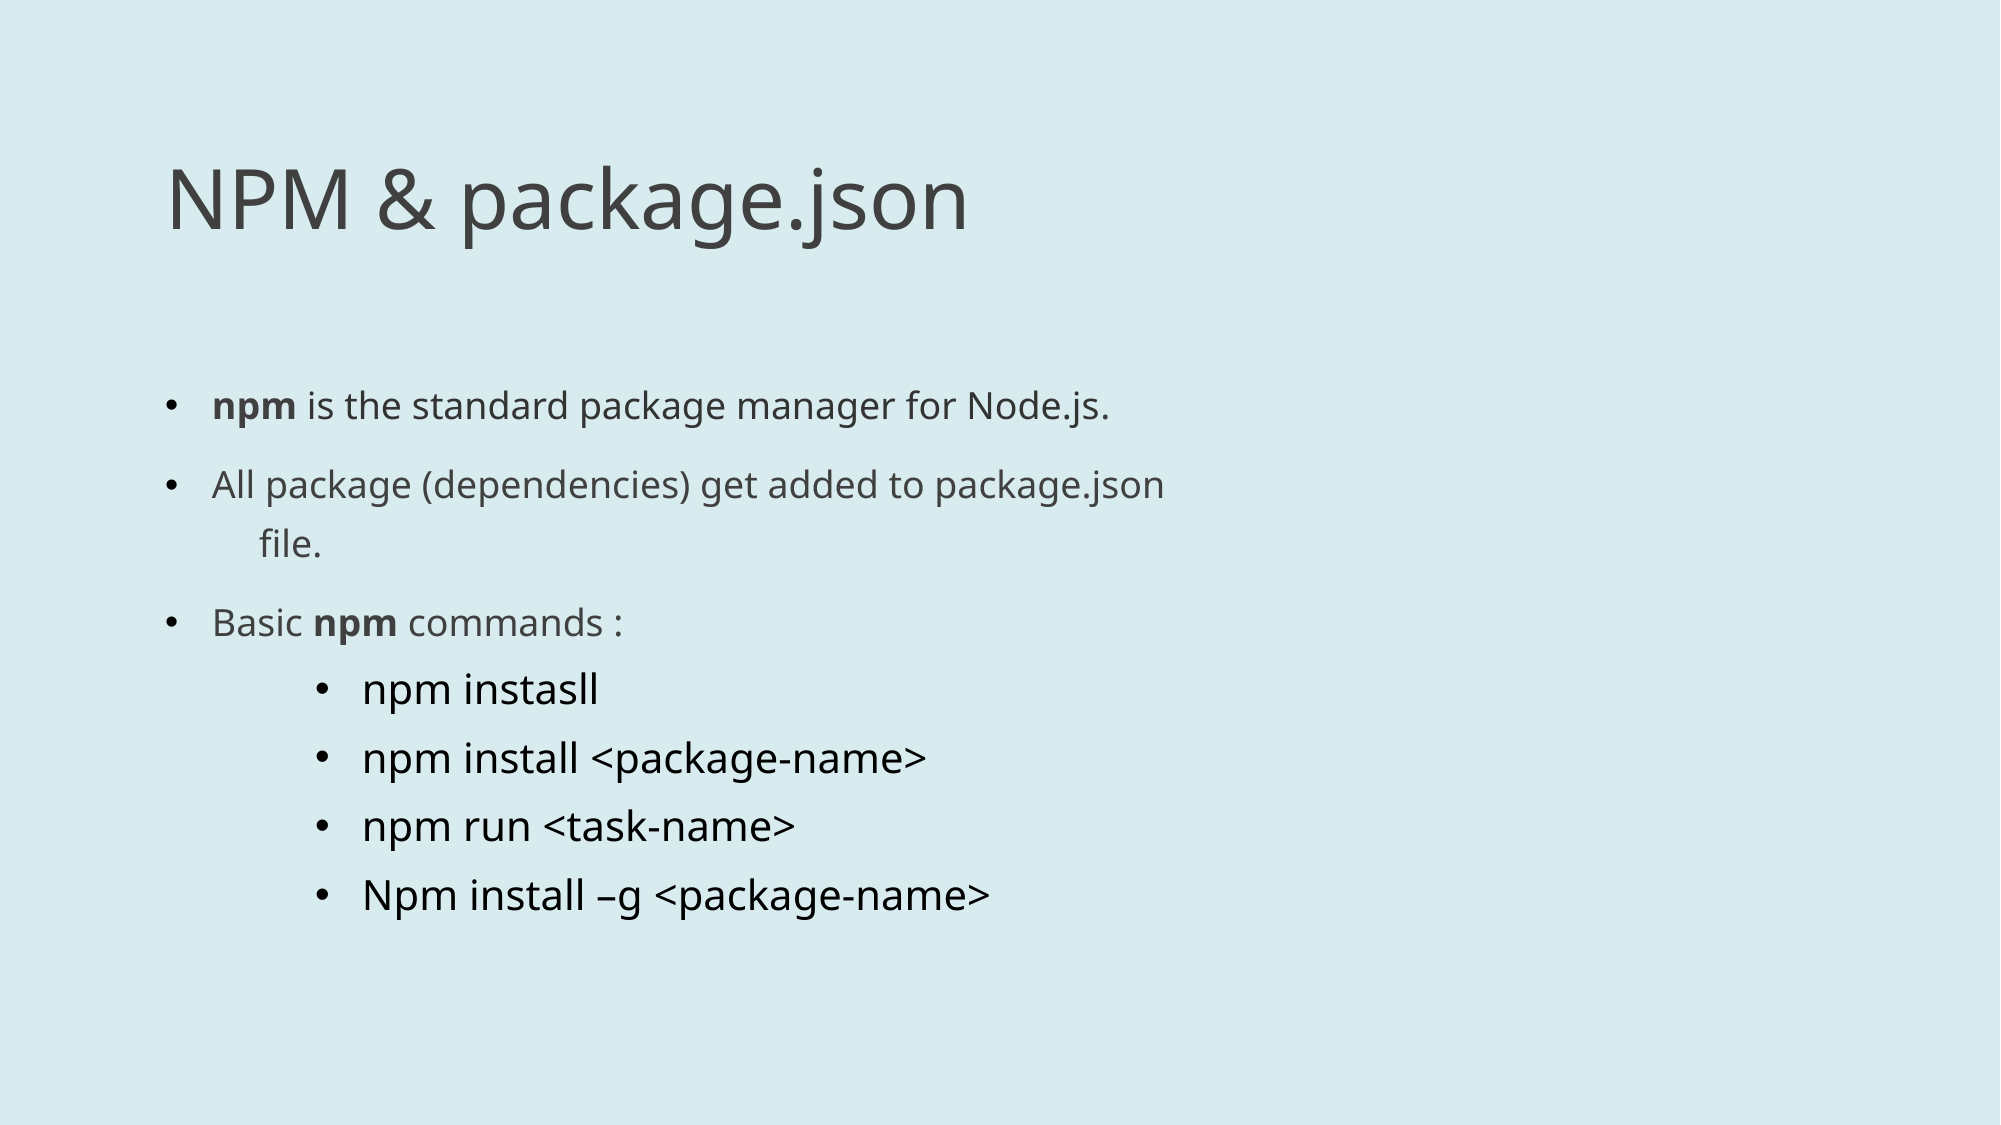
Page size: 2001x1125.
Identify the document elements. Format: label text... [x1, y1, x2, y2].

title NPM & package.json [218, 149, 1201, 263]
list npm is the standard package manager for Node.js. All package (dependencies) get added to package.json file. Basic npm commands : npm instasll npm install <package-name> npm run <task-name> Npm install –g <package-name> [86, 313, 1524, 1004]
